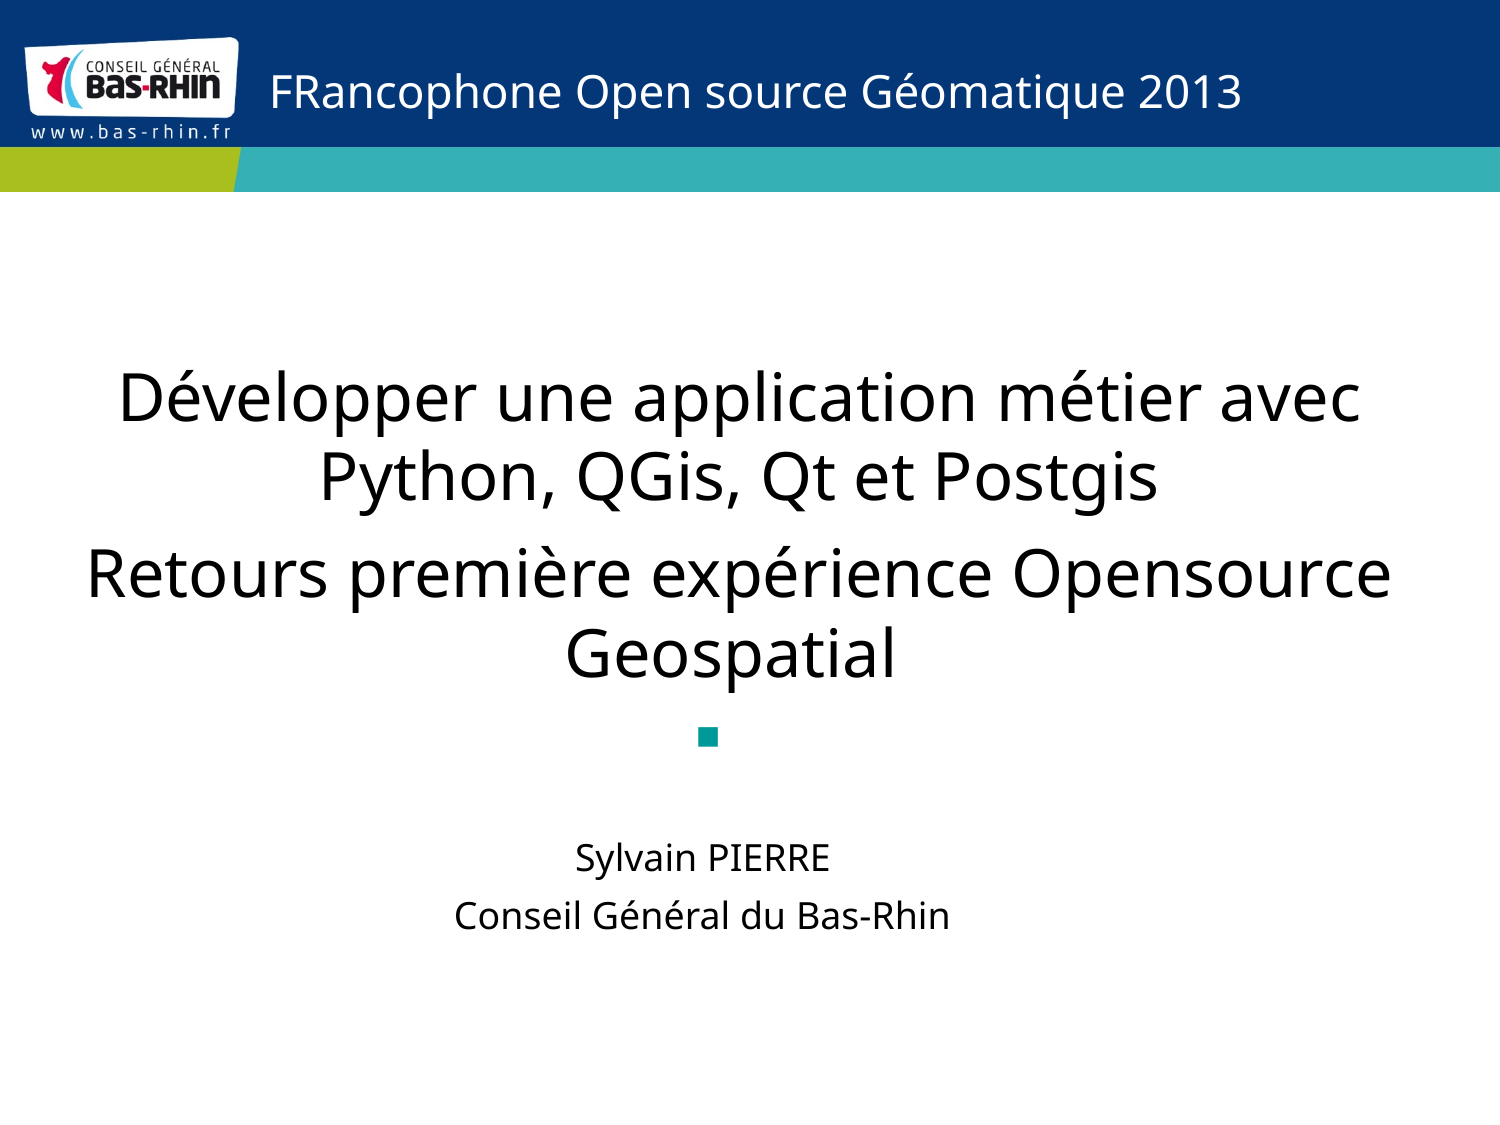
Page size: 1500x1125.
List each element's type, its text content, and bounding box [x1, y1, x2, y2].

picture [0, 0, 1500, 192]
text_box Sylvain PIERRE Conseil Général du Bas-Rhin [389, 896, 1016, 985]
subtitle Développer une application métier avec Python, QGis, Qt et Postgis Retours première expérience Opensource Geospatial [64, 243, 1415, 896]
title FRancophone Open source Géomatique 2013 [253, 30, 1471, 149]
